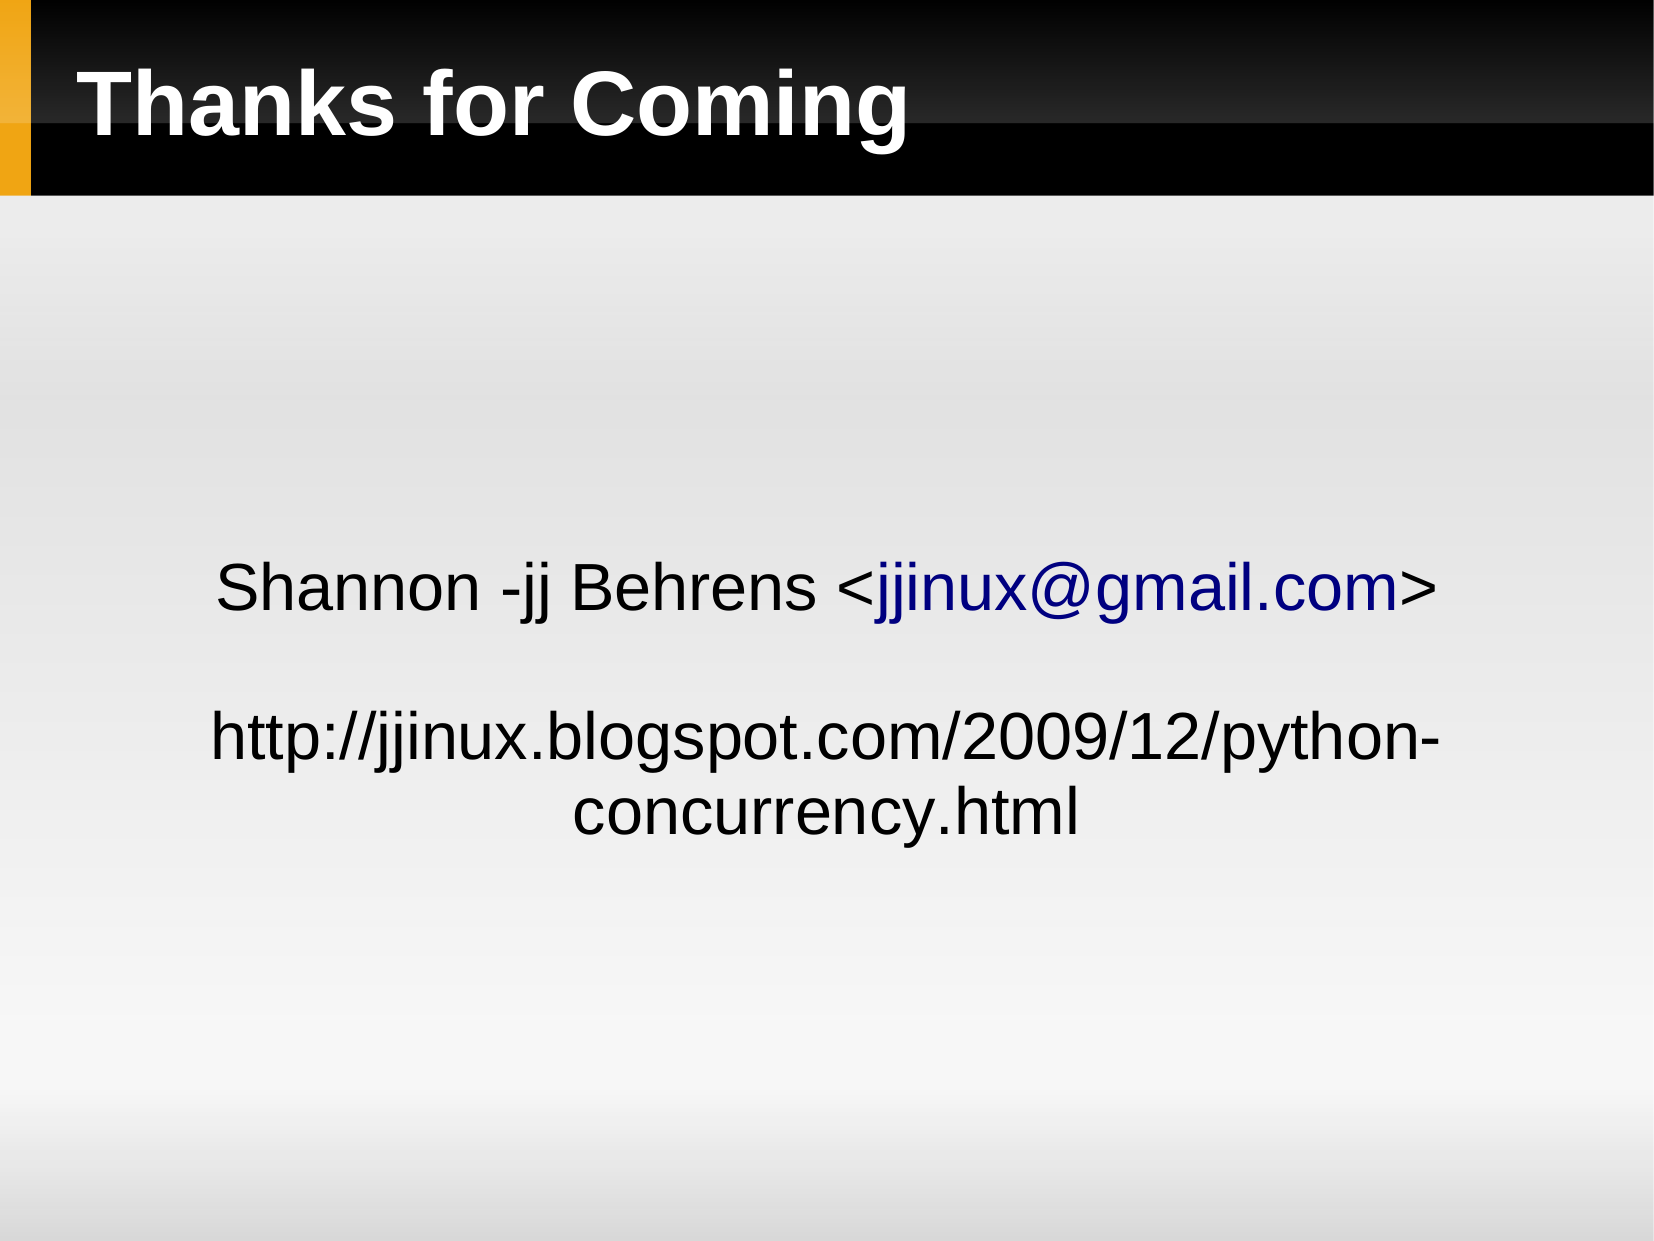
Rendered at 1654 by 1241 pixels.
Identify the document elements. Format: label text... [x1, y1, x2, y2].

subtitle Shannon -jj Behrens <jjinux@gmail.com> http://jjinux.blogspot.com/2009/12/python-concurrency.html [82, 297, 1571, 1102]
picture [0, 0, 1654, 1241]
title Thanks for Coming [76, 0, 1565, 208]
